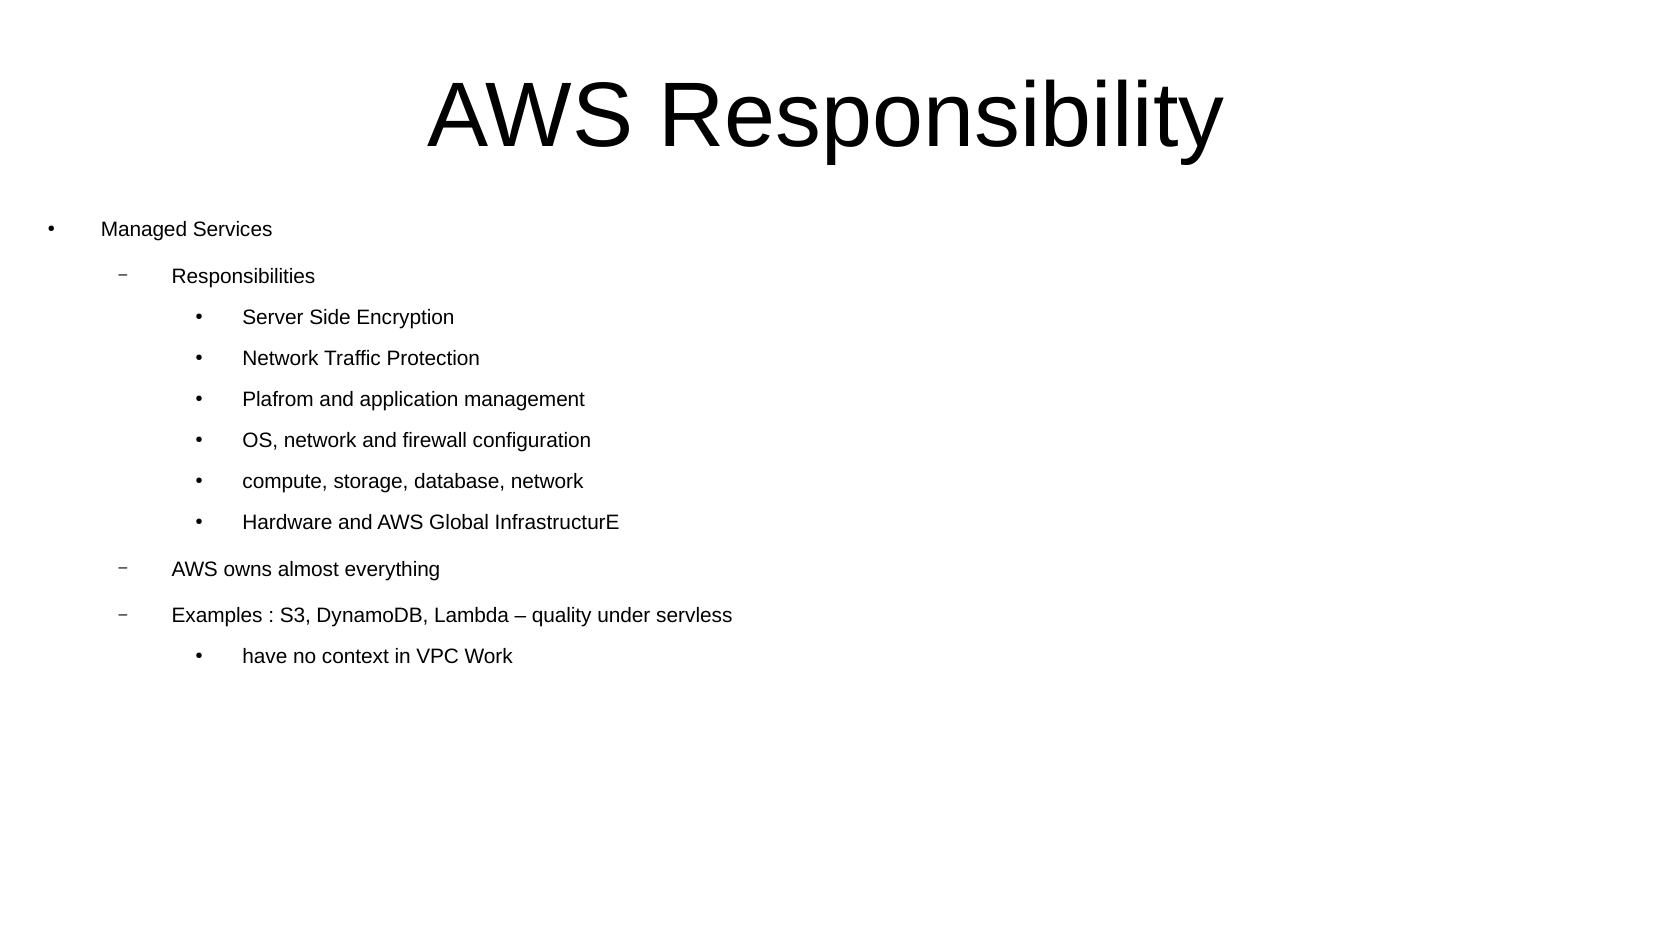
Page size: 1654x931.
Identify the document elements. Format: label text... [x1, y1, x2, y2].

list Managed Services Responsibilities Server Side Encryption Network Traffic Protection Plafrom and application management OS, network and firewall configuration compute, storage, database, network Hardware and AWS Global InfrastructurE AWS owns almost everything Examples : S3, DynamoDB, Lambda – quality under servless have no context in VPC Work [30, 217, 1571, 901]
title AWS Responsibility [82, 37, 1571, 193]
